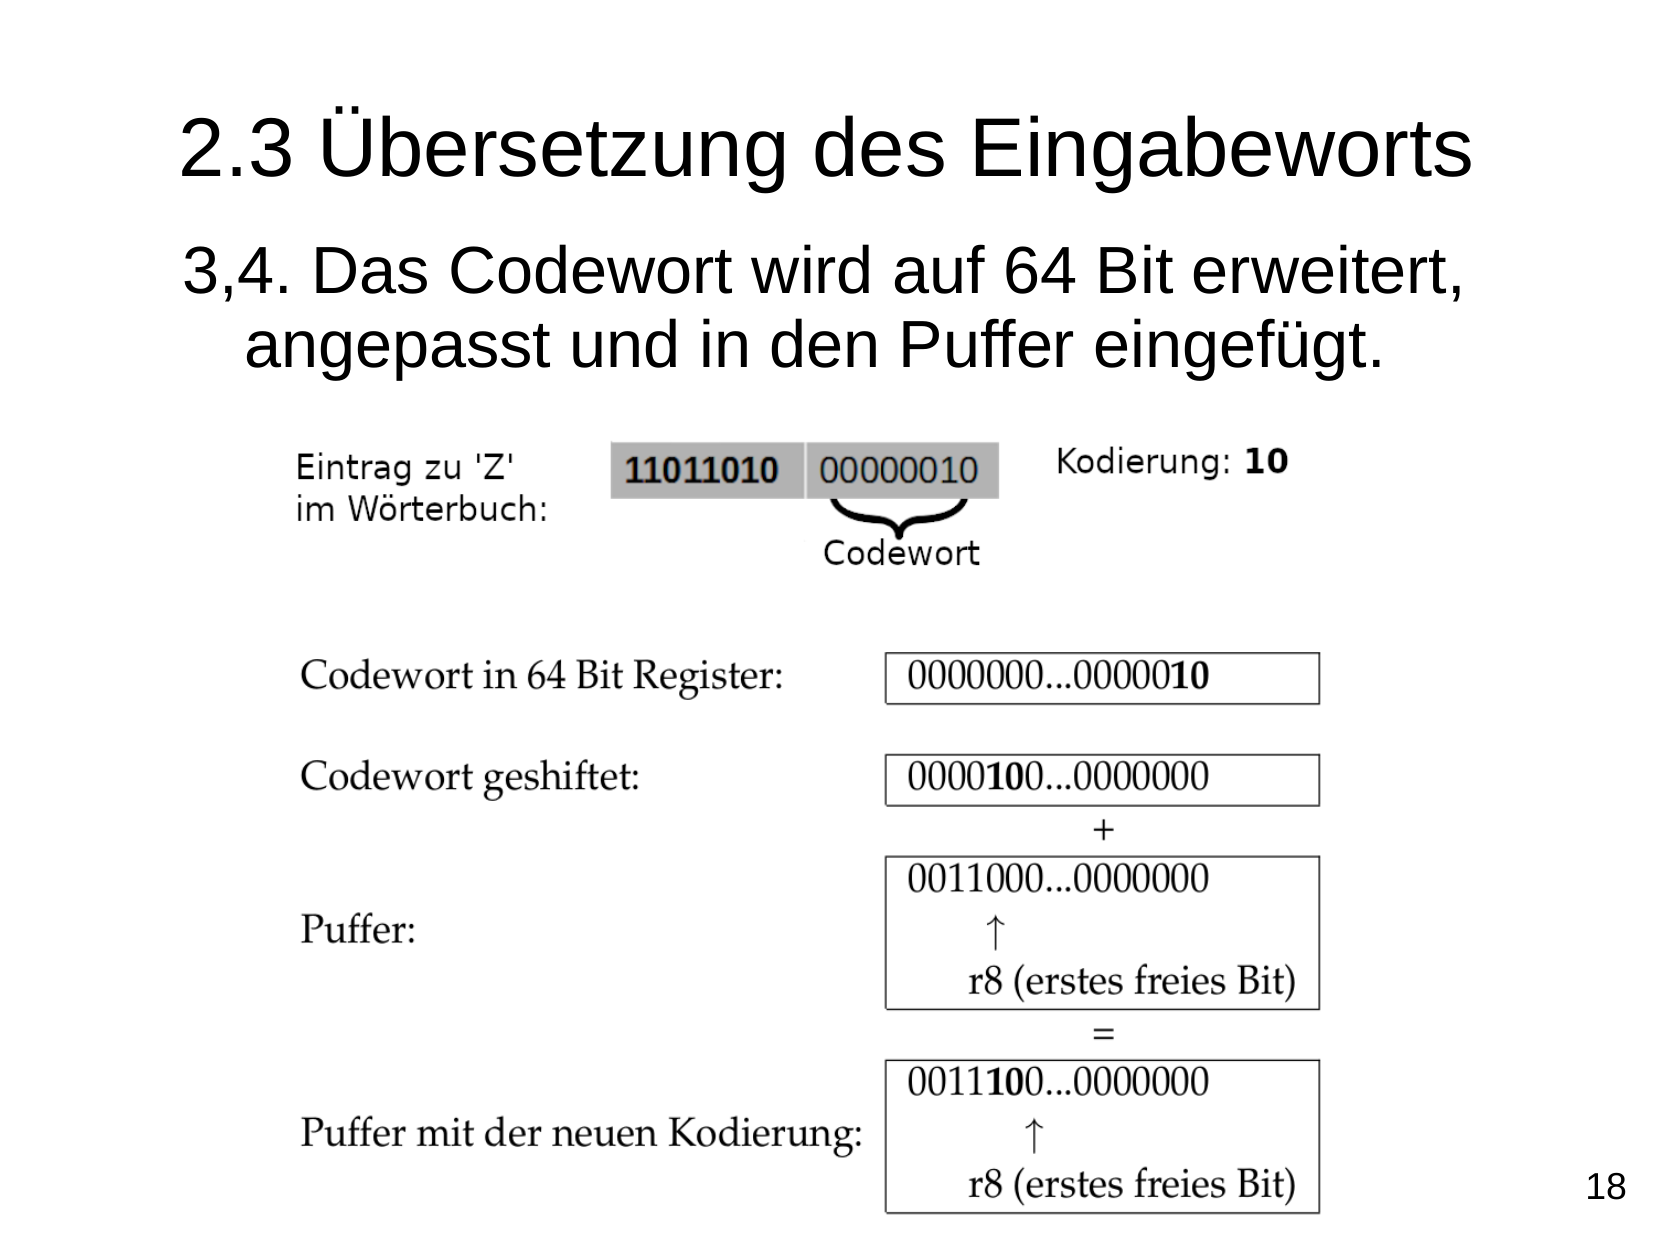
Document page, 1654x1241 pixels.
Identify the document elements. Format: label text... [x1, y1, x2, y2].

text_box <number> [1259, 1158, 1642, 1229]
title 2.3 Übersetzung des Eingabeworts [82, 44, 1571, 252]
text_box 3,4. Das Codewort wird auf 64 Bit erweitert, angepasst und in den Puffer eingefügt. [82, 225, 1567, 390]
picture [283, 413, 1370, 1226]
